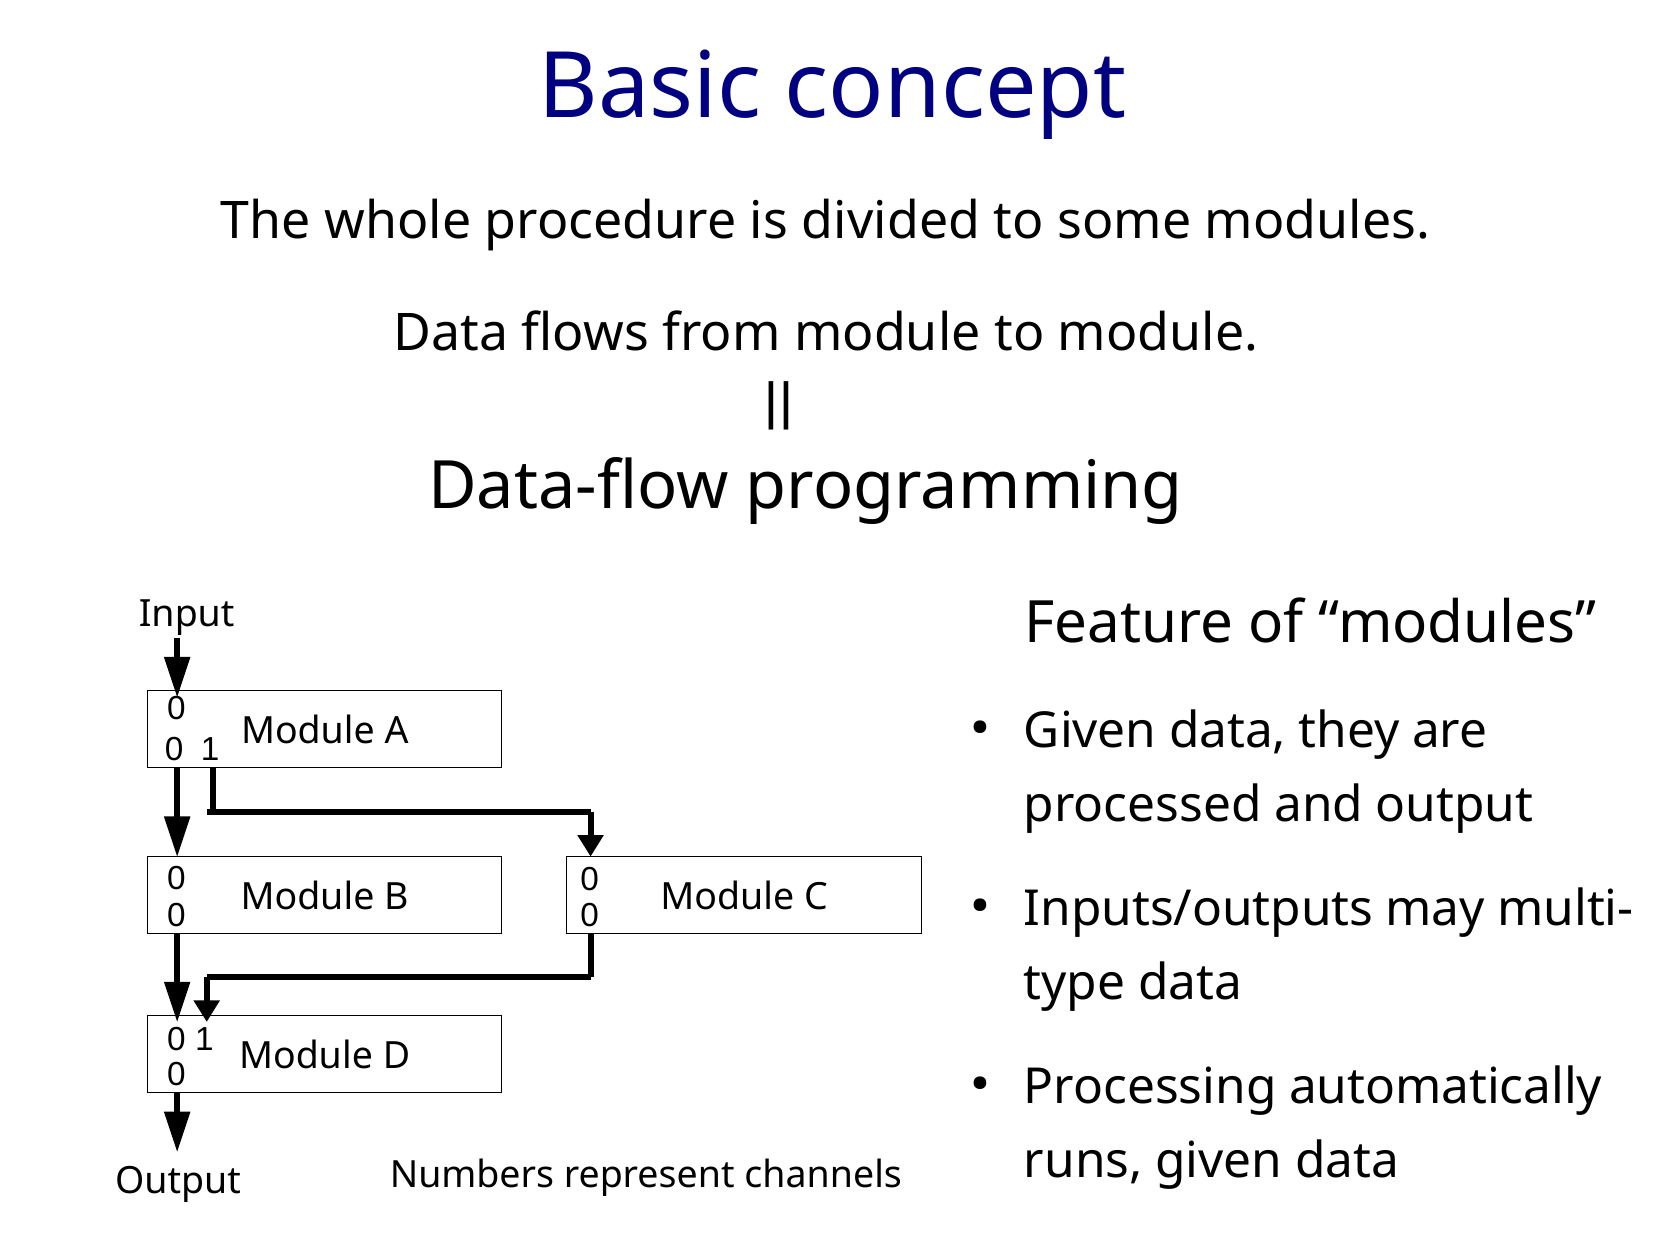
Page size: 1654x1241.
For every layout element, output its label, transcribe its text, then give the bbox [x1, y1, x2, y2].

text_box Module C [614, 856, 922, 934]
text_box 0 [152, 682, 201, 734]
text_box Module B [201, 856, 502, 934]
text_box 0 [565, 888, 614, 941]
text_box Module B [147, 856, 152, 934]
text_box 1 [186, 723, 235, 776]
list The whole procedure is divided to some modules. Data flows from module to module. [41, 165, 1613, 367]
text_box 1 [180, 1012, 229, 1065]
list Given data, they are processed and output Inputs/outputs may multi- type data Processing automatically runs, given data [953, 687, 1639, 1205]
text_box Module D [147, 1015, 152, 1093]
text_box 0 [565, 853, 614, 888]
text_box 0 [152, 1048, 201, 1101]
text_box Module A [147, 690, 152, 768]
text_box ＝ [752, 357, 839, 443]
text_box 0 [152, 851, 201, 888]
text_box Feature of “modules” [1009, 572, 1631, 651]
text_box Output [100, 1145, 287, 1201]
text_box Module D [201, 1015, 502, 1093]
text_box Data-flow programming [413, 429, 1178, 517]
text_box Module A [201, 690, 502, 768]
text_box Numbers represent channels [375, 1139, 912, 1195]
text_box 0 [152, 888, 201, 941]
text_box 0 [152, 1012, 180, 1048]
text_box Input [124, 578, 257, 634]
text_box 0 [150, 723, 186, 776]
title Basic concept [17, 21, 1648, 142]
